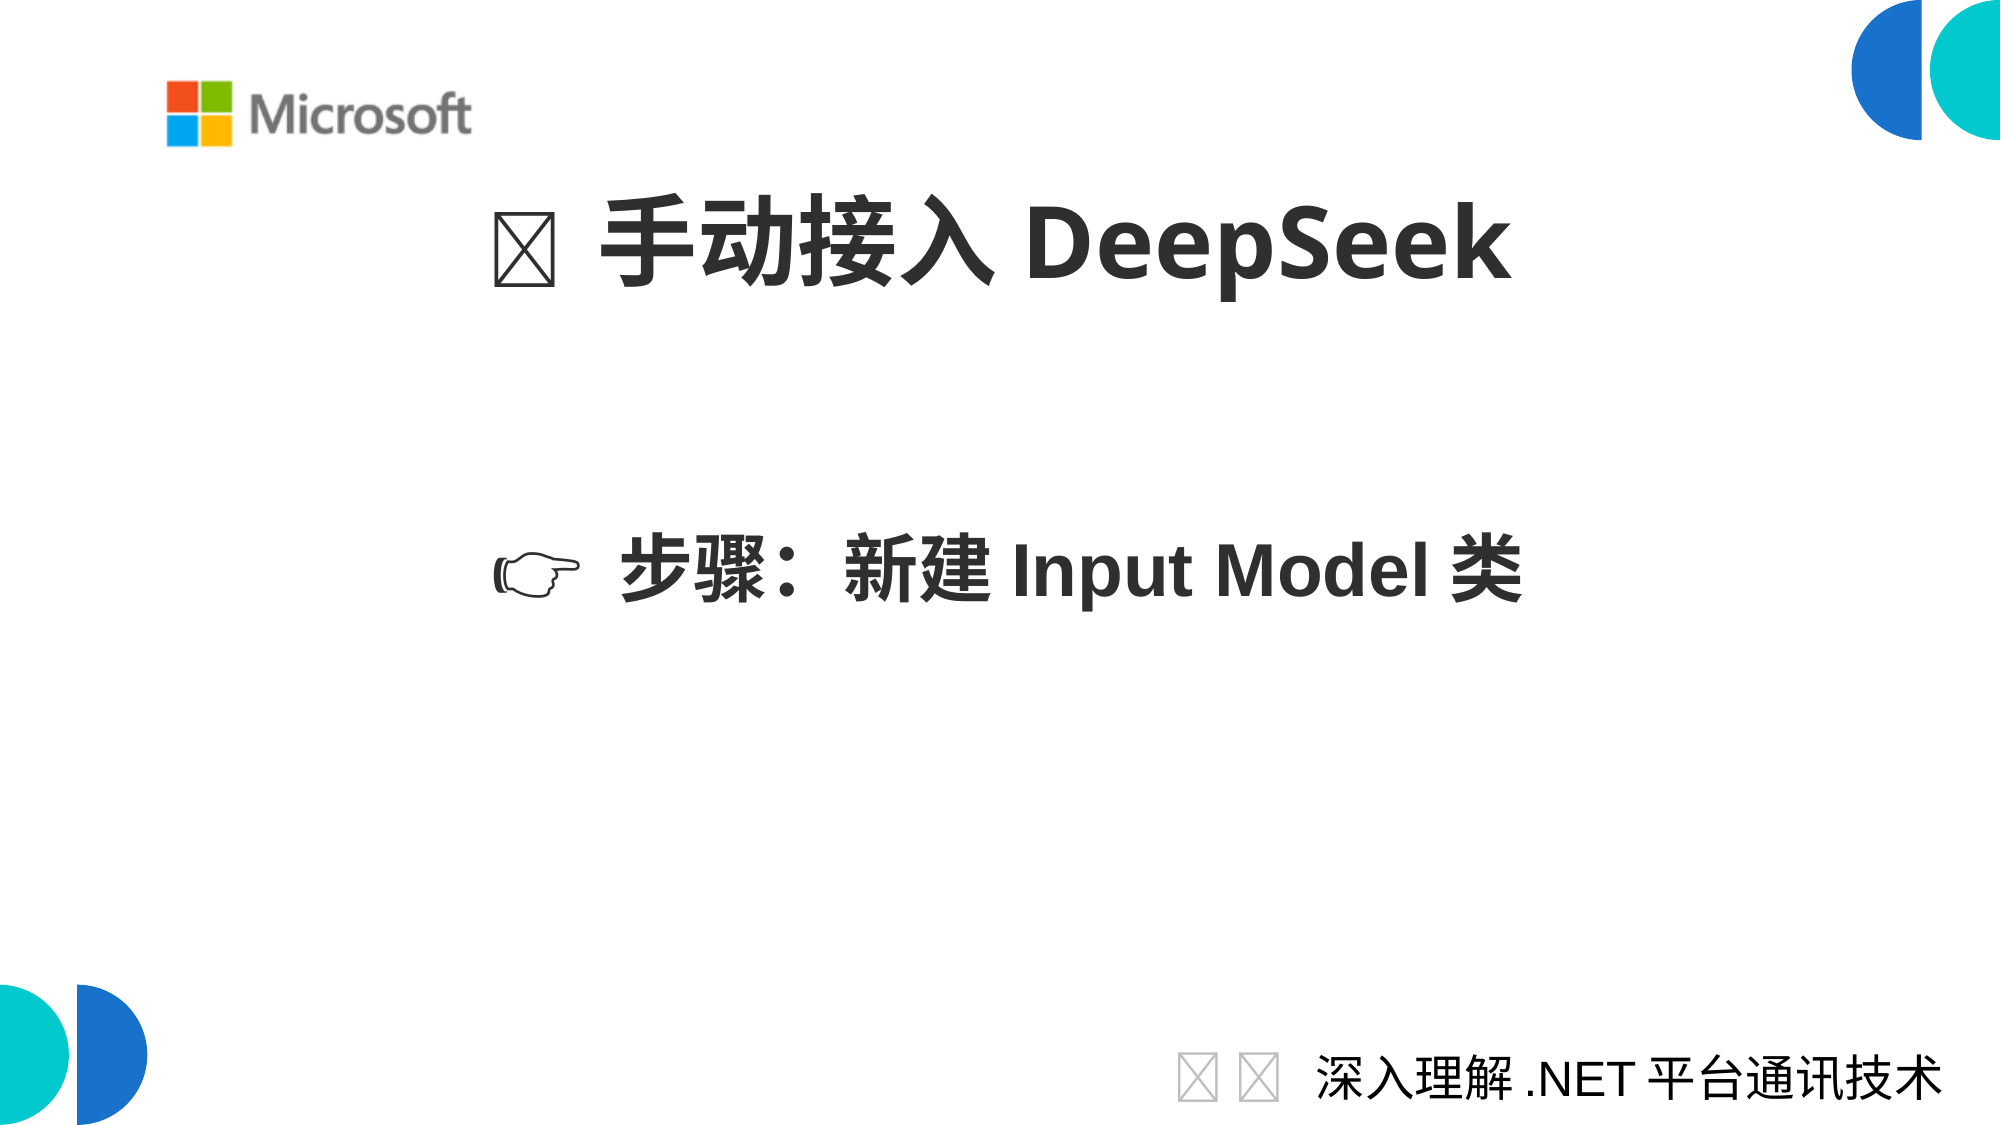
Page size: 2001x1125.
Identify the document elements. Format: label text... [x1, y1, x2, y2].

text_box 👉 步骤：新建Input Model类 [215, 468, 1802, 682]
subtitle 🚀 🚀 深入理解.NET平台通讯技术 [1173, 1046, 1952, 1107]
picture [85, 41, 552, 189]
title 🚀 手动接入DeepSeek [138, 145, 1862, 332]
